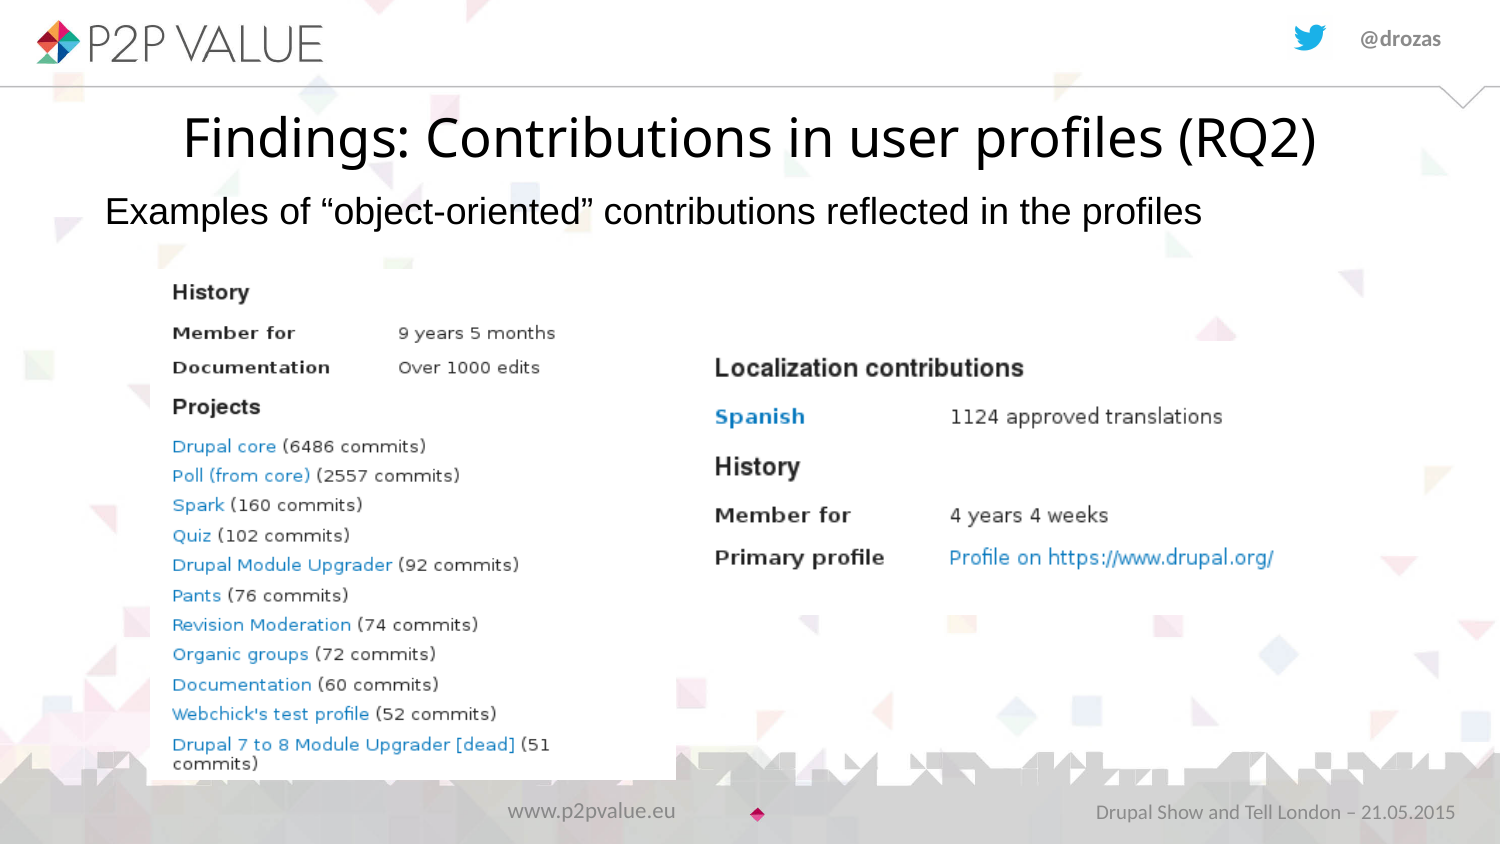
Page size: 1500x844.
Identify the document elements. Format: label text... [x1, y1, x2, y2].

picture [0, 0, 1500, 92]
text_box @drozas [1333, 15, 1455, 60]
text_box www.p2pvalue.eu [501, 789, 720, 829]
title Findings: Contributions in user profiles (RQ2) [0, 92, 1500, 181]
text_box Drupal Show and Tell London – 21.05.2015 [777, 788, 1470, 834]
text_box Examples of “object-oriented” contributions reflected in the profiles [90, 183, 1500, 241]
picture [0, 181, 1500, 844]
